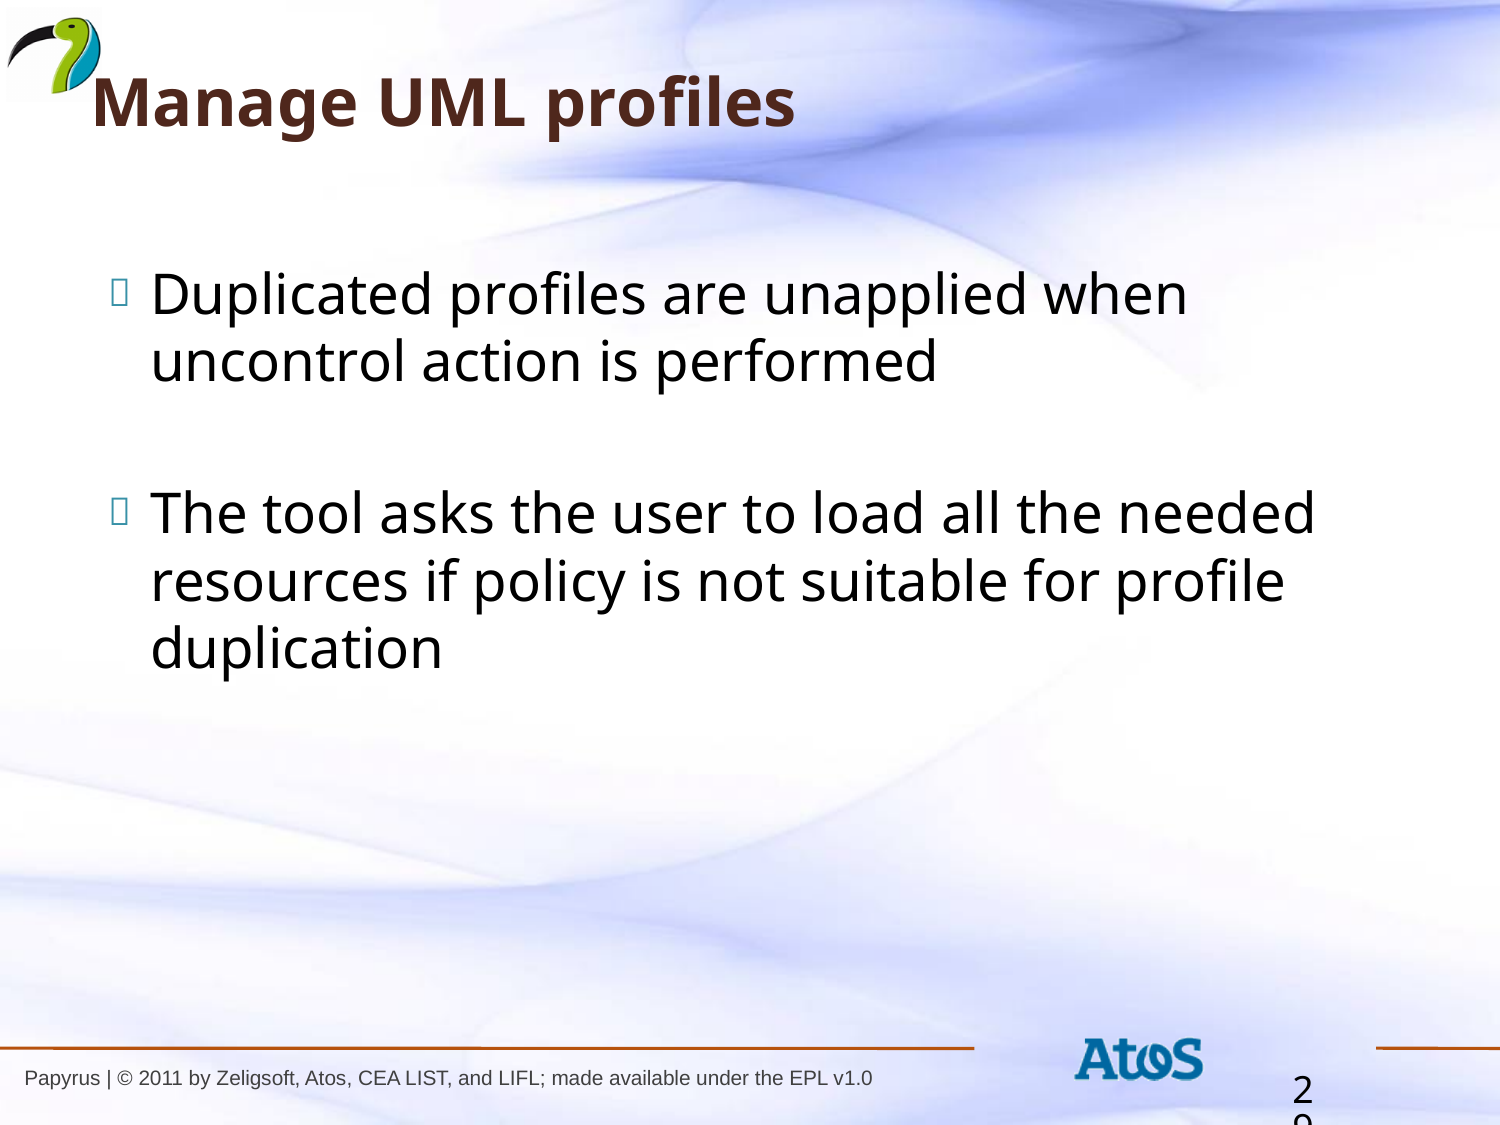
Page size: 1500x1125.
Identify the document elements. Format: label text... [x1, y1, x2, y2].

picture [0, 0, 1500, 1125]
picture [1297, 1117, 1308, 1125]
title Manage UML profiles [75, 45, 1425, 233]
list Duplicated profiles are unapplied when uncontrol action is performed The tool asks the user to load all the needed resources if policy is not suitable for profile duplication [75, 243, 1425, 986]
slide_number <numéro> [1277, 1051, 1338, 1112]
